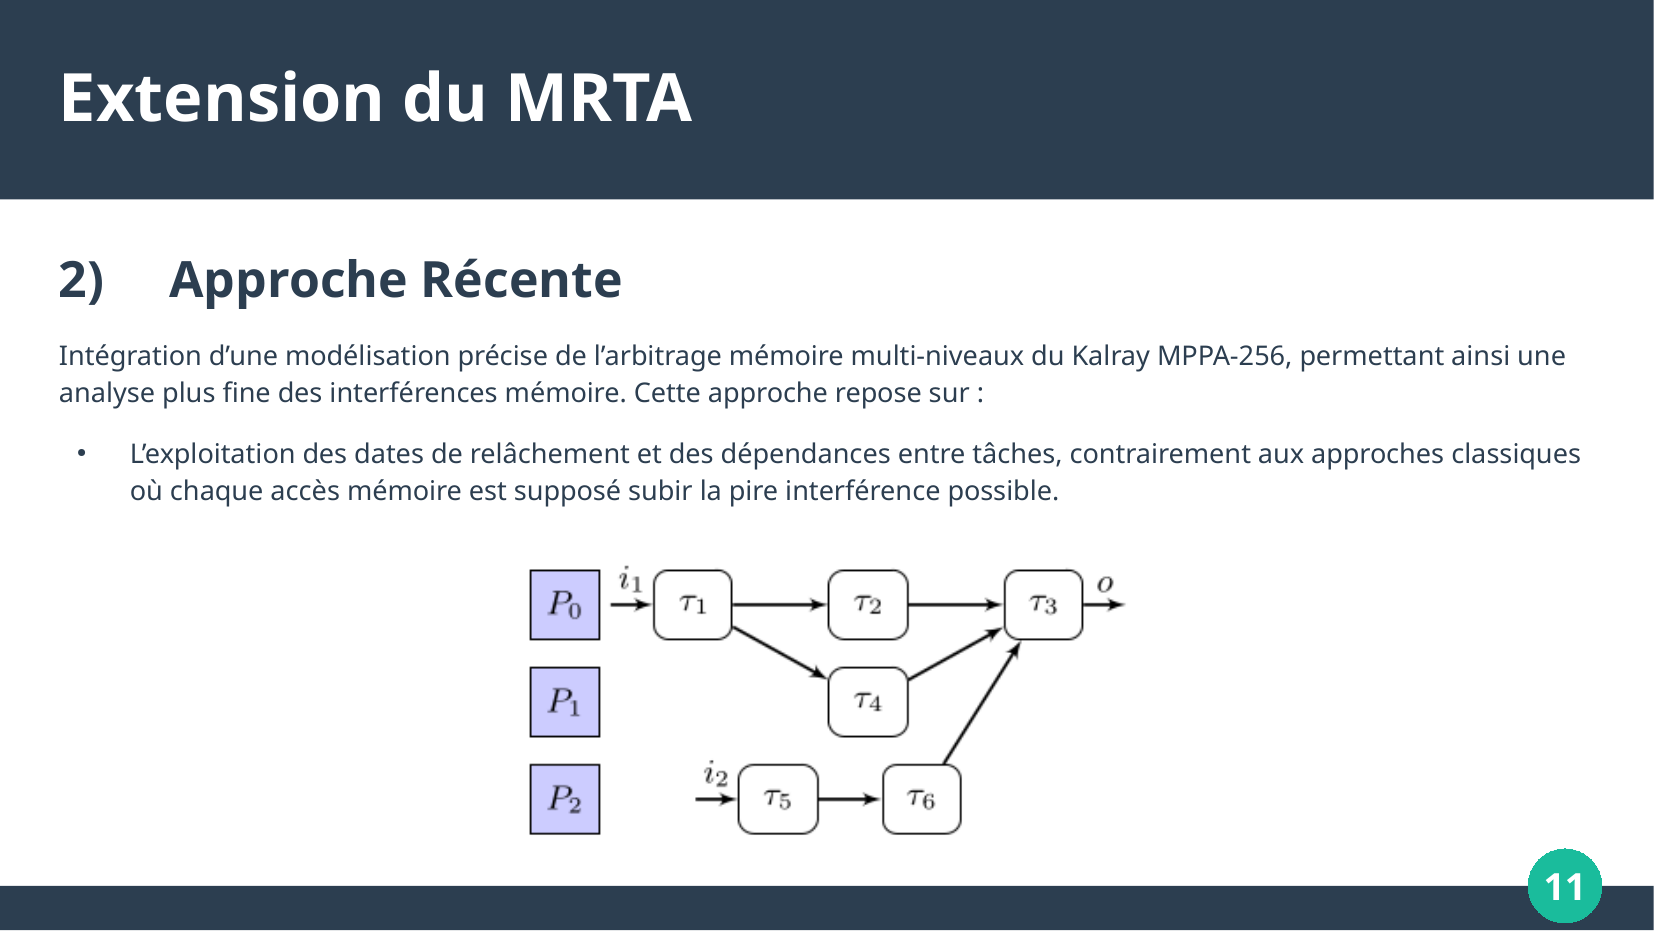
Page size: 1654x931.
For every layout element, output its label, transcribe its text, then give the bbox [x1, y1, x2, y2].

list 2) Approche Récente Intégration d’une modélisation précise de l’arbitrage mémoire multi-niveaux du Kalray MPPA-256, permettant ainsi une analyse plus fine des interférences mémoire. Cette approche repose sur : L’exploitation des dates de relâchement et des dépendances entre tâches, contrairement aux approches classiques où chaque accès mémoire est supposé subir la pire interférence possible. [59, 243, 1595, 864]
picture [479, 524, 1163, 858]
title Extension du MRTA [59, 37, 1595, 155]
